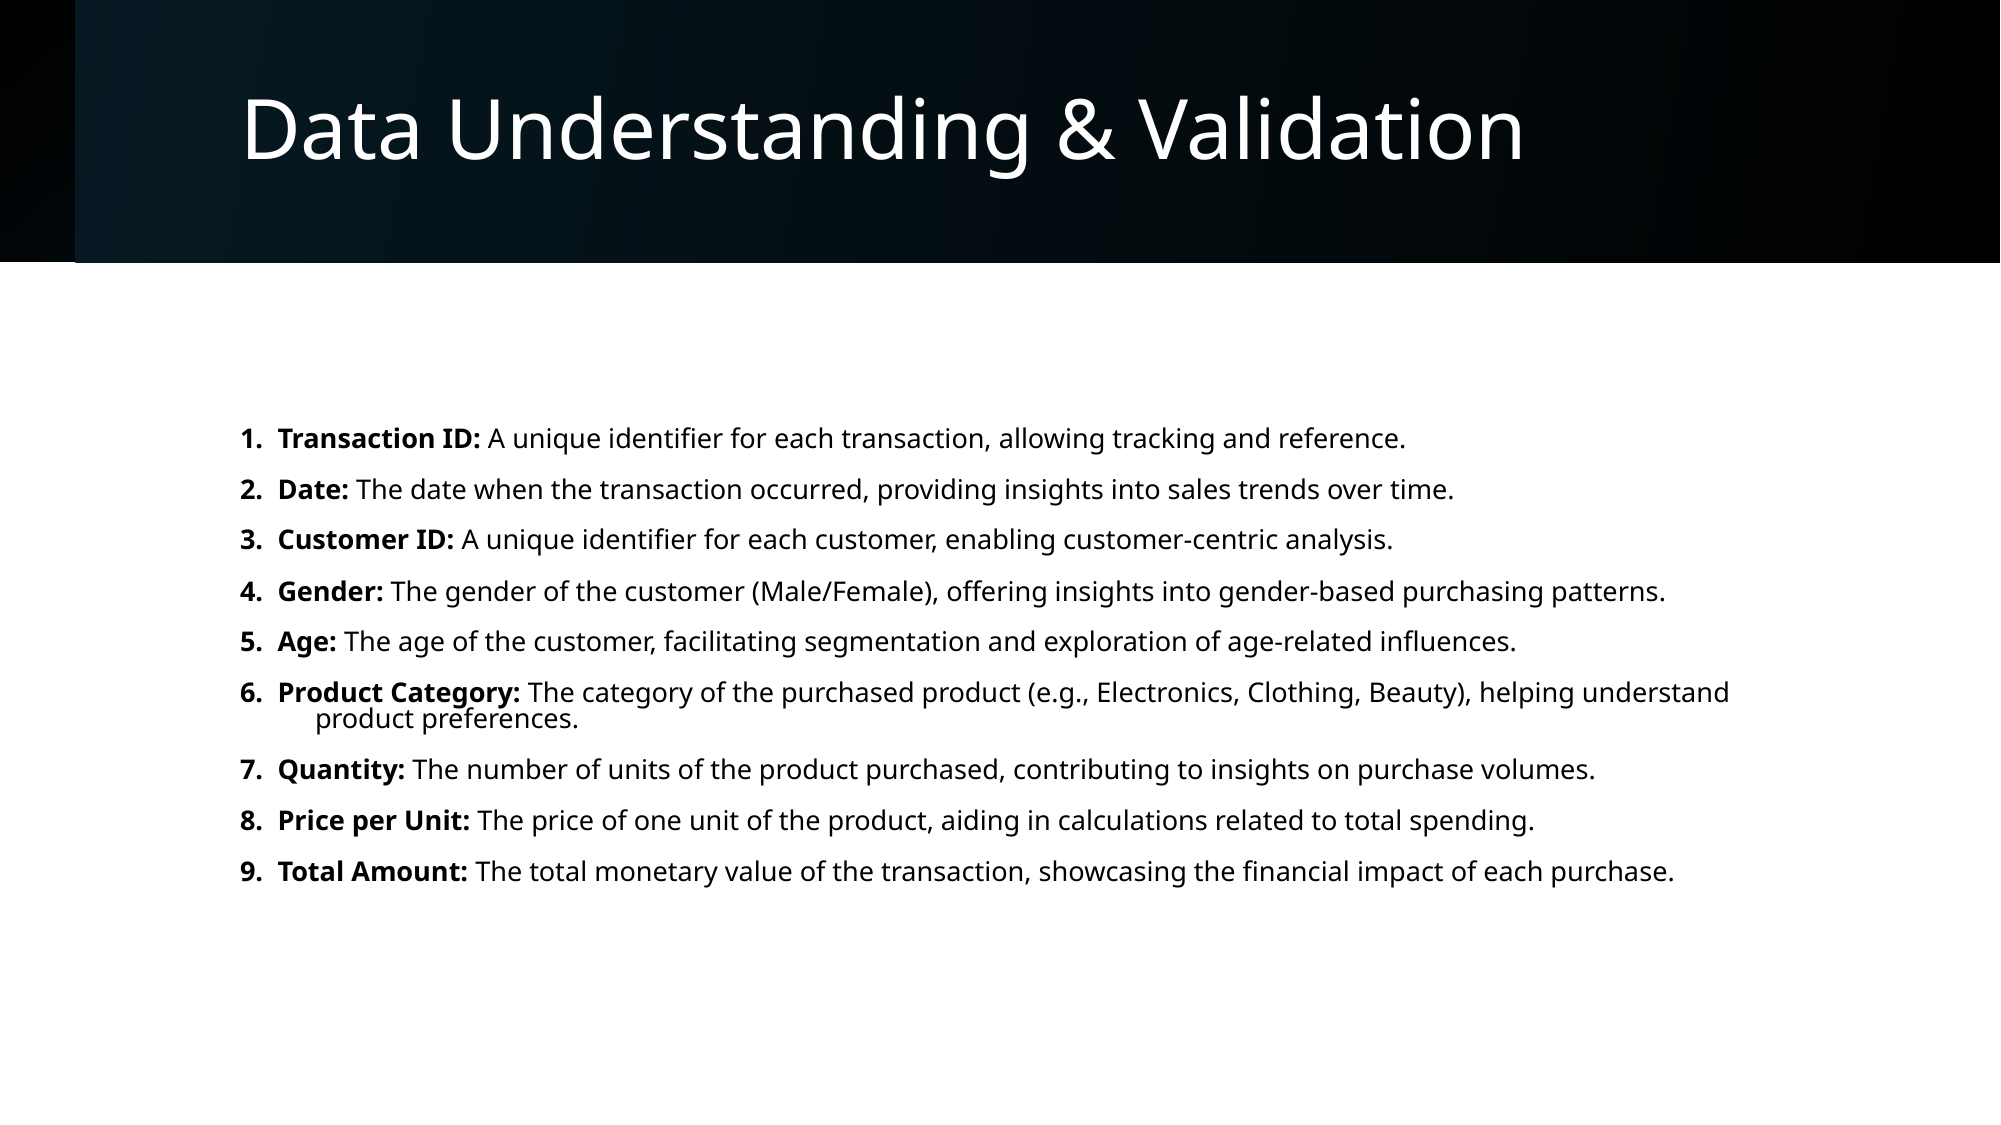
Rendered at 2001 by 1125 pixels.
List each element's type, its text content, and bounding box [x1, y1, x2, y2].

text_box [0, 0, 2000, 1125]
list Transaction ID: A unique identifier for each transaction, allowing tracking and reference. Date: The date when the transaction occurred, providing insights into sales trends over time. Customer ID: A unique identifier for each customer, enabling customer-centric analysis. Gender: The gender of the customer (Male/Female), offering insights into gender-based purchasing patterns. Age: The age of the customer, facilitating segmentation and exploration of age-related influences. Product Category: The category of the purchased product (e.g., Electronics, Clothing, Beauty), helping understand product preferences. Quantity: The number of units of the product purchased, contributing to insights on purchase volumes. Price per Unit: The price of one unit of the product, aiding in calculations related to total spending. Total Amount: The total monetary value of the transaction, showcasing the financial impact of each purchase. [225, 380, 1821, 985]
title Data Understanding & Validation [225, 48, 1849, 218]
